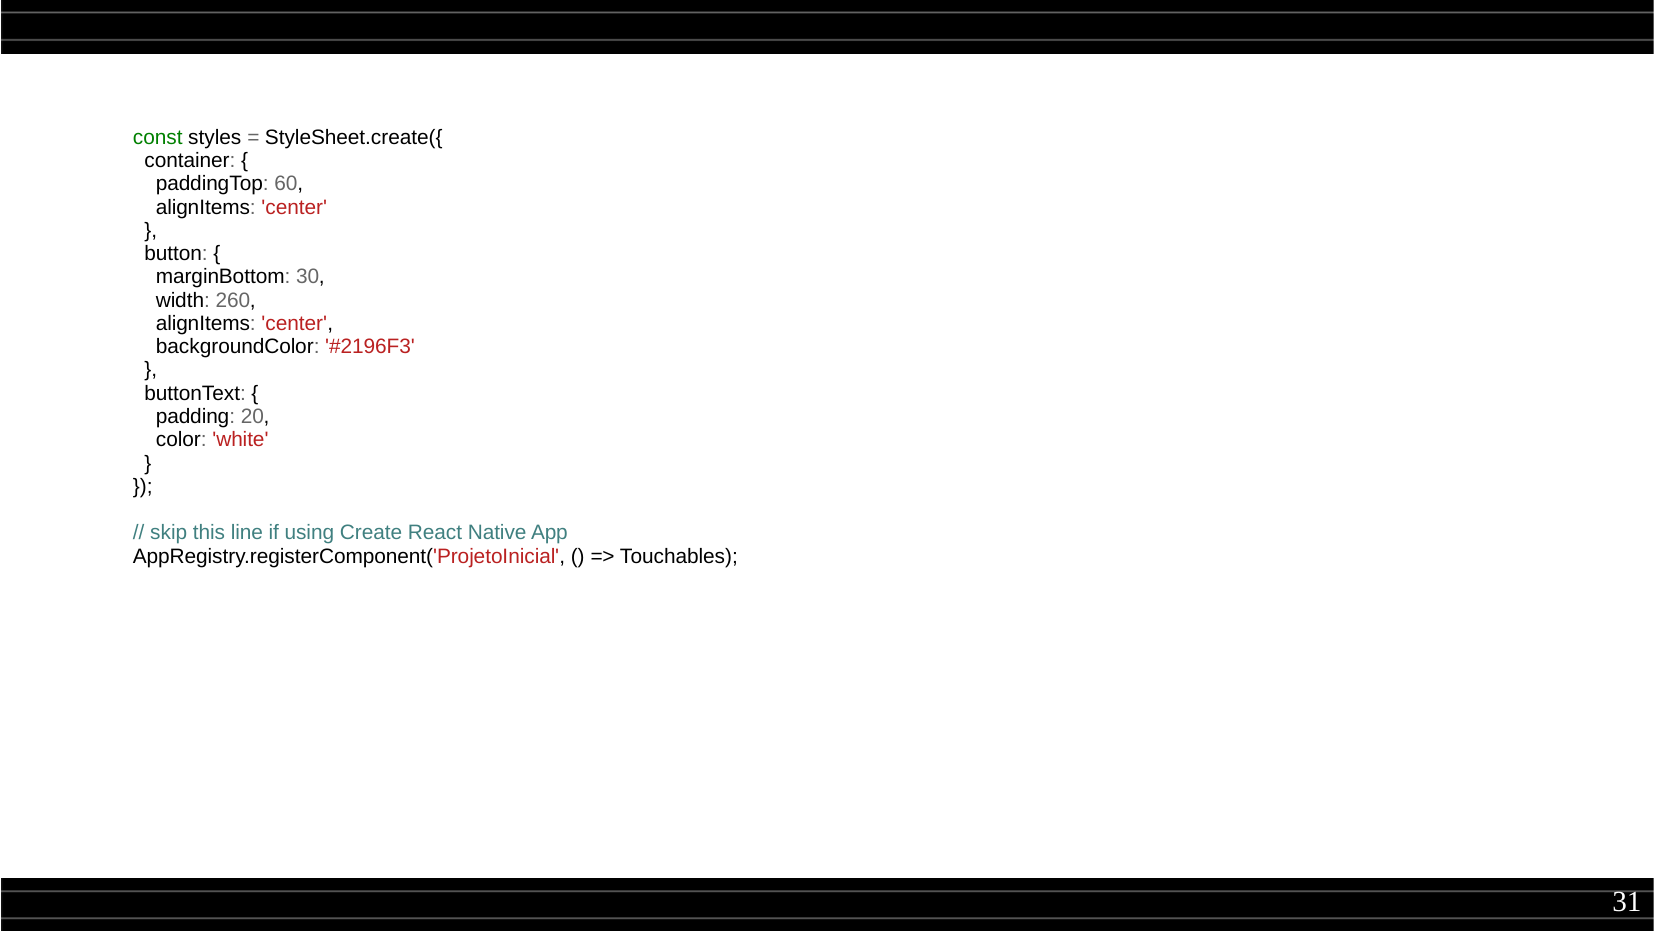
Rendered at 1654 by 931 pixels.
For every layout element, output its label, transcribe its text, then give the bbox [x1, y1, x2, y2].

text_box const styles = StyleSheet.create({ container: { paddingTop: 60, alignItems: 'center' }, button: { marginBottom: 30, width: 260, alignItems: 'center', backgroundColor: '#2196F3' }, buttonText: { padding: 20, color: 'white' } }); // skip this line if using Create React Native App AppRegistry.registerComponent('ProjetoInicial', () => Touchables); [118, 118, 1063, 599]
picture [1, 878, 1654, 931]
picture [1, 0, 1654, 54]
